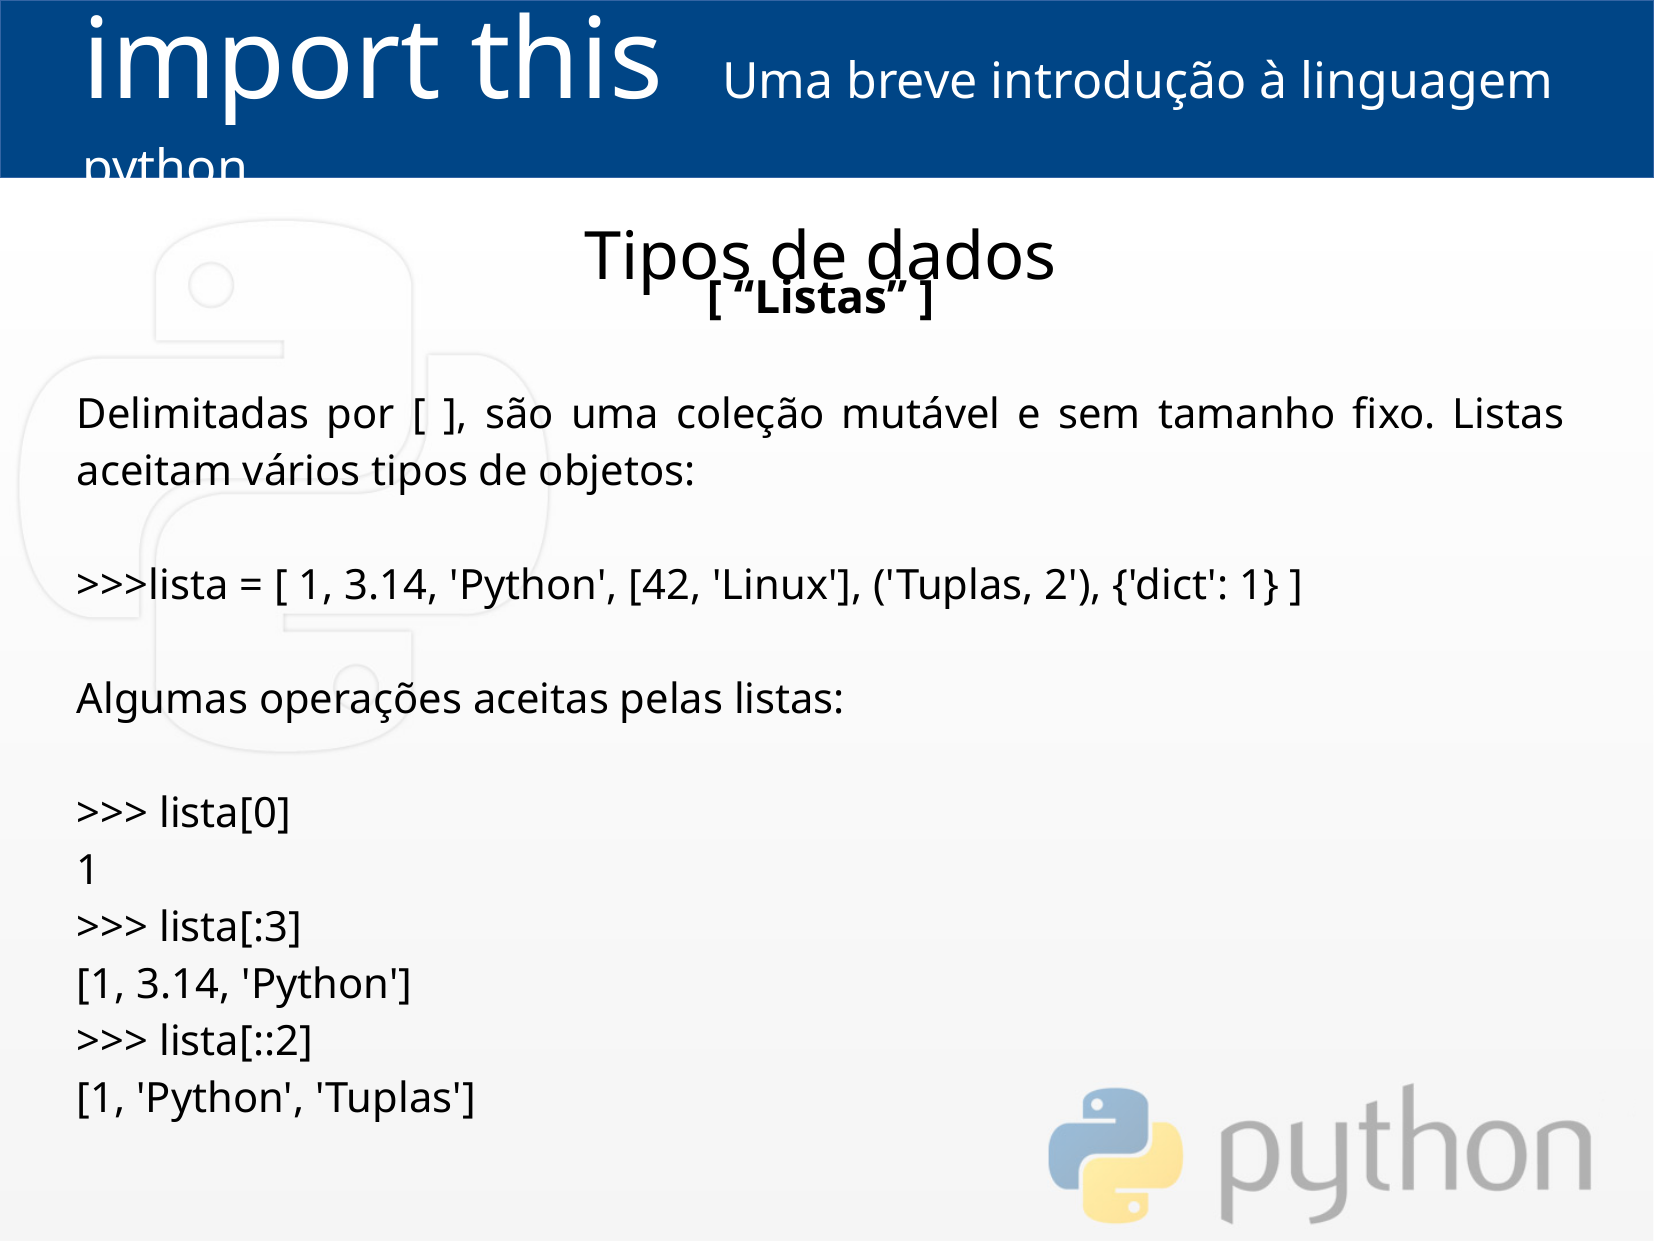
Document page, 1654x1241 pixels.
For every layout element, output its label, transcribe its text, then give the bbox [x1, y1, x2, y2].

subtitle [ “Listas” ] Delimitadas por [ ], são uma coleção mutável e sem tamanho fixo. Listas aceitam vários tipos de objetos: >>>lista = [ 1, 3.14, 'Python', [42, 'Linux'], ('Tuplas, 2'), {'dict': 1} ] Algumas operações aceitas pelas listas: >>> lista[0] 1 >>> lista[:3] [1, 3.14, 'Python'] >>> lista[::2] [1, 'Python', 'Tuplas'] [76, 318, 1565, 1128]
picture [845, 301, 853, 308]
text_box [0, 0, 1654, 178]
picture [715, 296, 925, 318]
text_box Tipos de dados [106, 200, 1536, 296]
title import this Uma breve introdução à linguagem python [82, 1, 1571, 178]
picture [0, 200, 1654, 1241]
